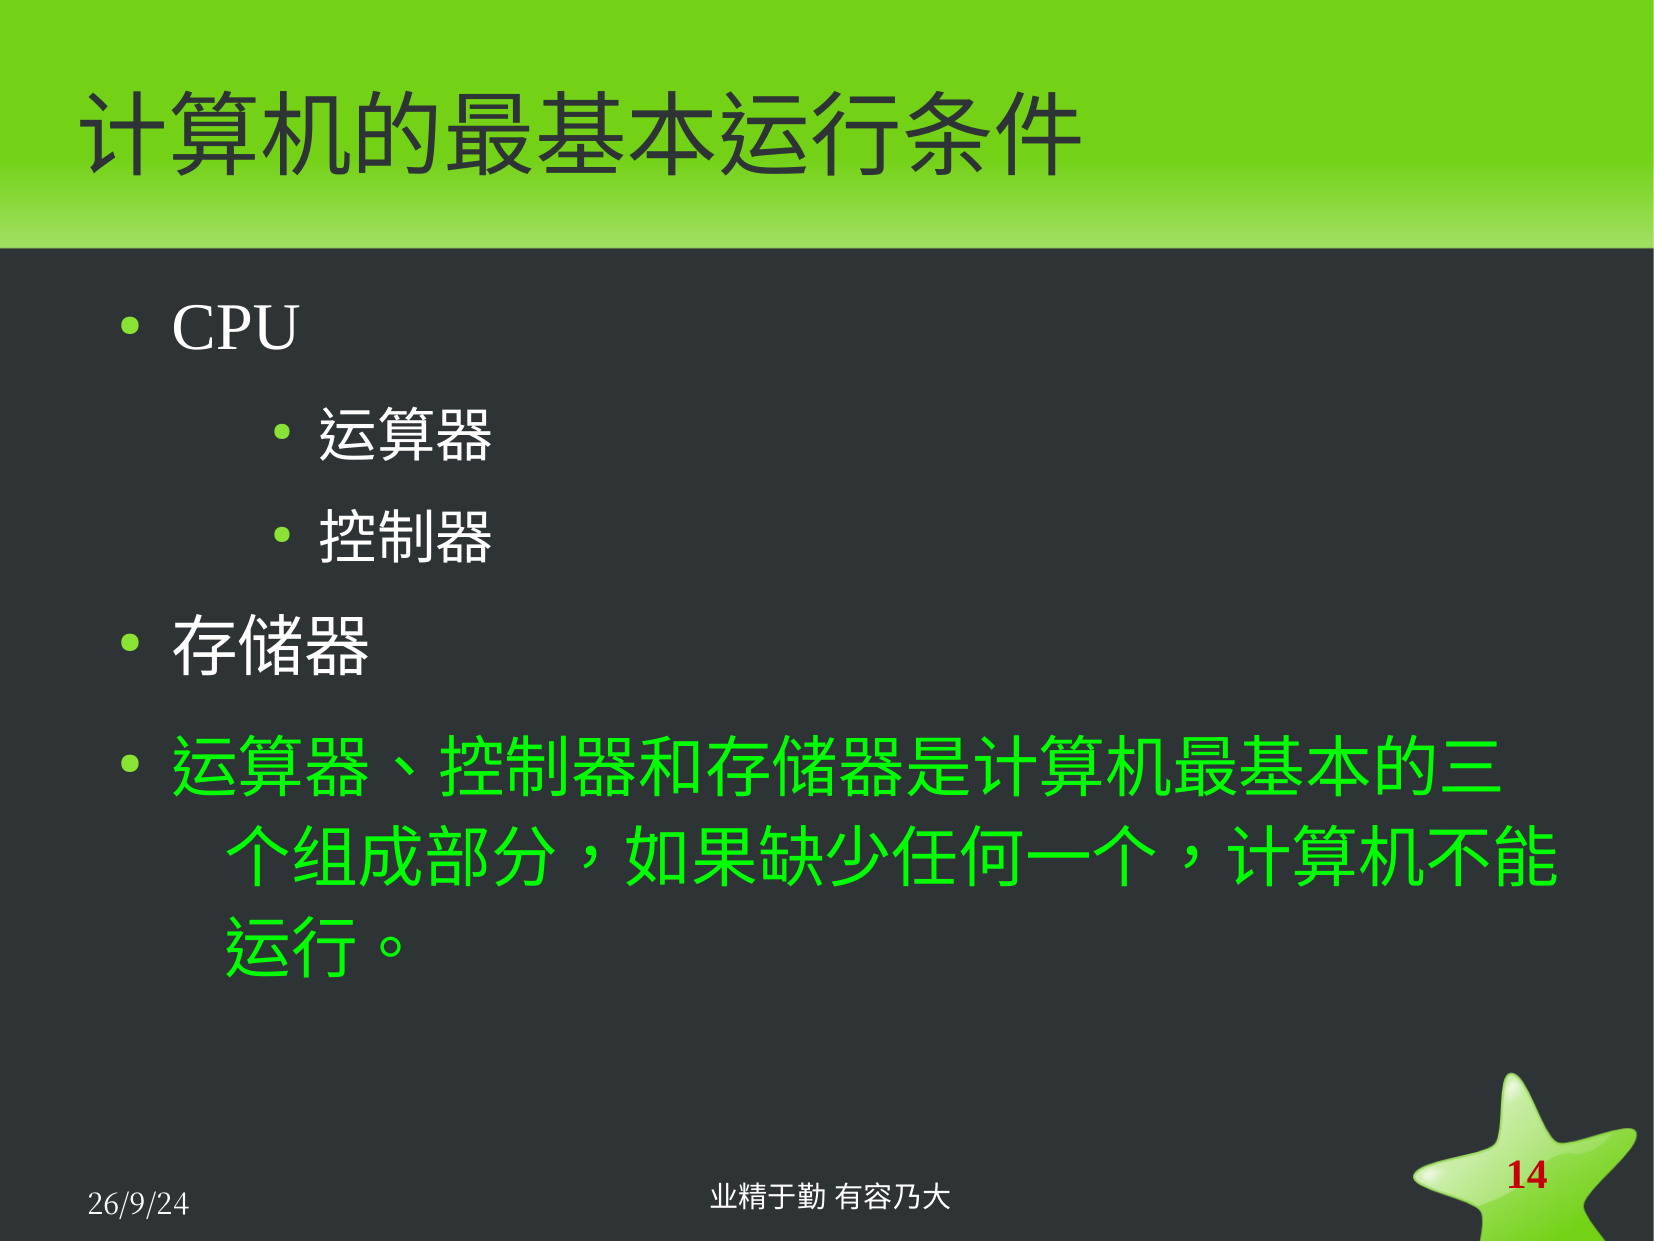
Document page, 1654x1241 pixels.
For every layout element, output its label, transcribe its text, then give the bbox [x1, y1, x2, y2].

title 计算机的最基本运行条件 [76, 29, 1565, 237]
picture [0, 0, 1654, 1241]
list CPU 运算器 控制器 存储器 运算器、控制器和存储器是计算机最基本的三个组成部分，如果缺少任何一个，计算机不能运行。 [82, 290, 1571, 1109]
